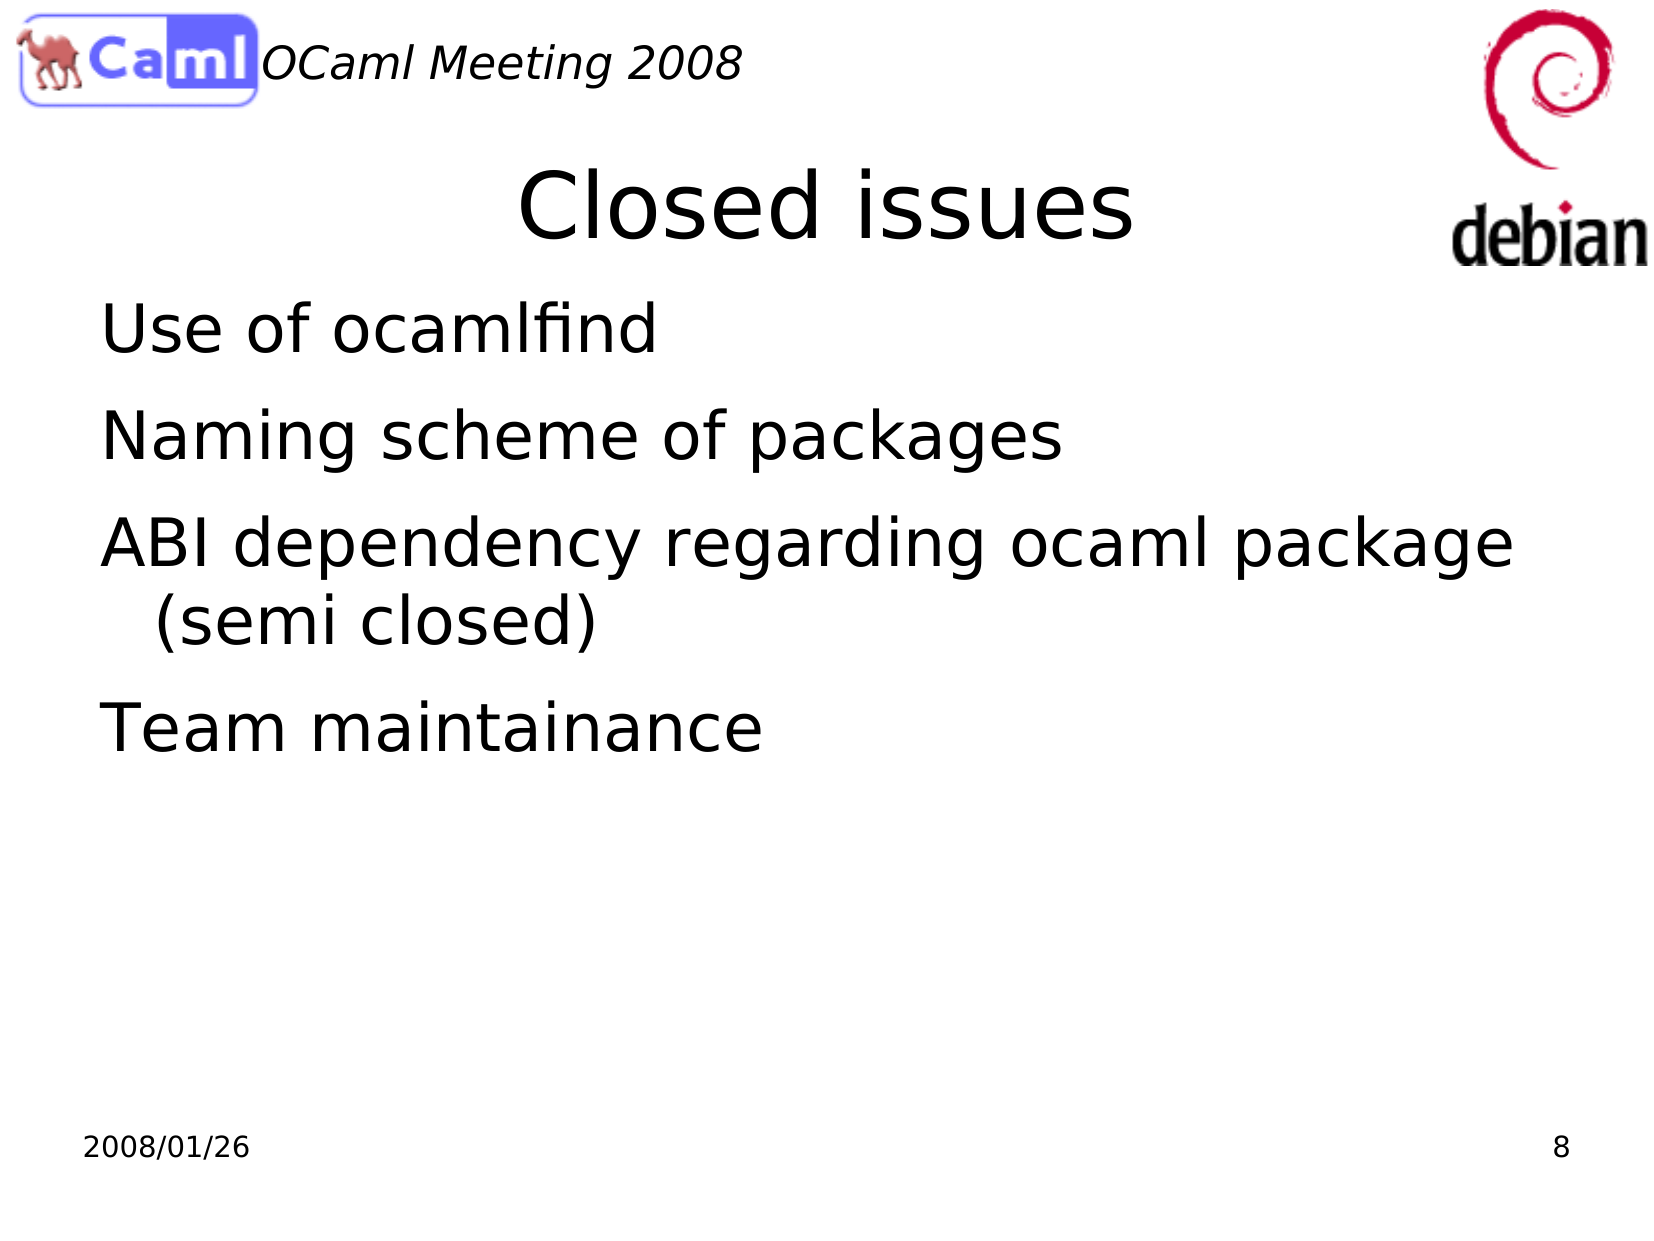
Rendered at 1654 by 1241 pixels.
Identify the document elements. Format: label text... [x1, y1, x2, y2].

picture [1445, 9, 1654, 266]
picture [13, 3, 266, 119]
list Use of ocamlfind Naming scheme of packages ABI dependency regarding ocaml package (semi closed) Team maintainance [82, 290, 1571, 1109]
title Closed issues [82, 118, 1571, 290]
